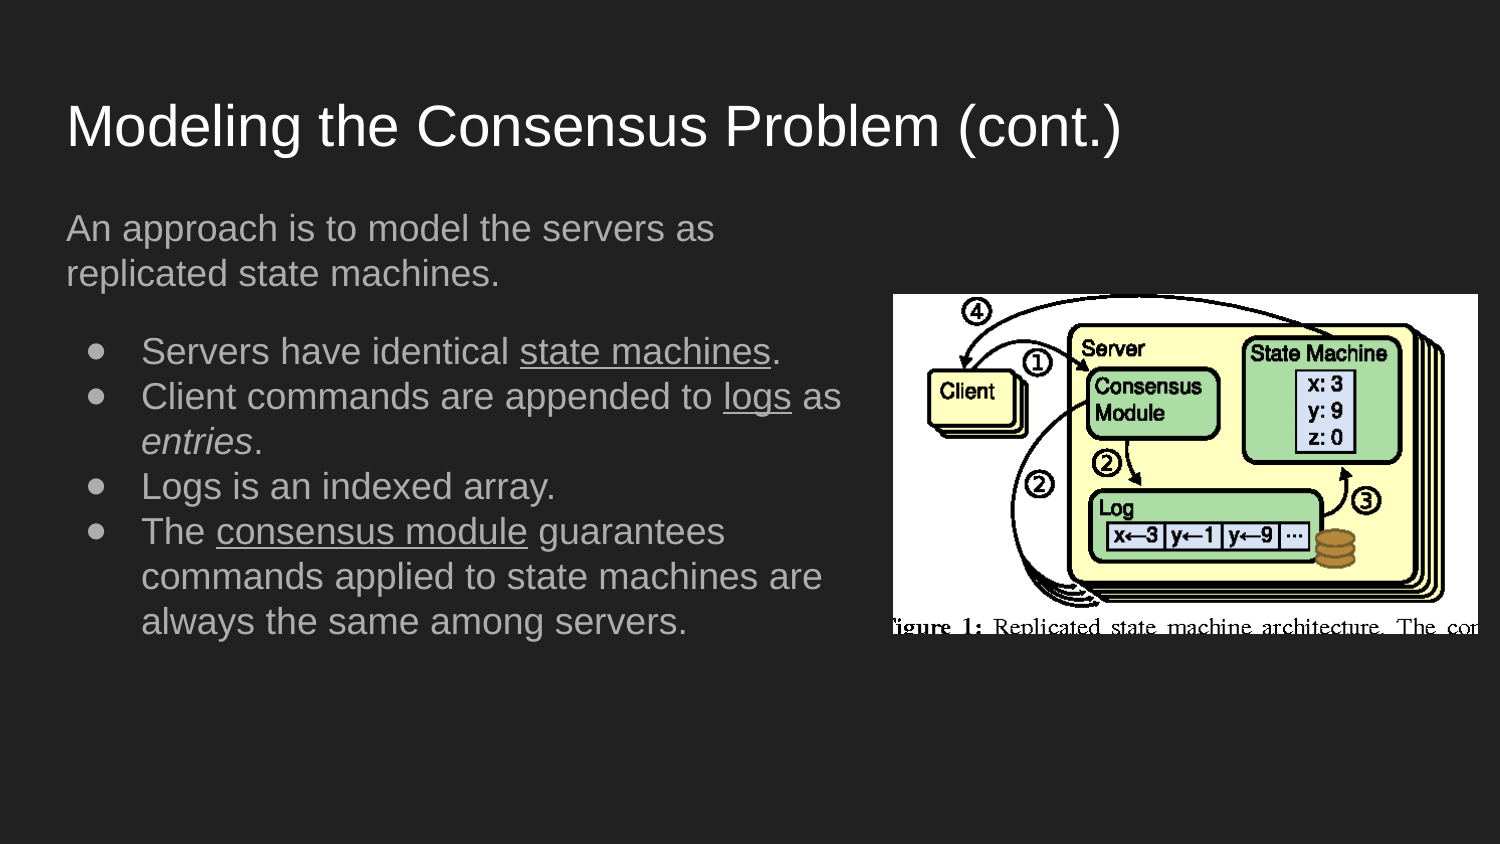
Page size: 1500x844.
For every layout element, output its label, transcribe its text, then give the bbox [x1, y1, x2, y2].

title Modeling the Consensus Problem (cont.) [51, 72, 1449, 167]
list An approach is to model the servers as replicated state machines. Servers have identical state machines. Client commands are appended to logs as entries. Logs is an indexed array. The consensus module guarantees commands applied to state machines are always the same among servers. [51, 189, 894, 750]
picture [893, 294, 1478, 634]
